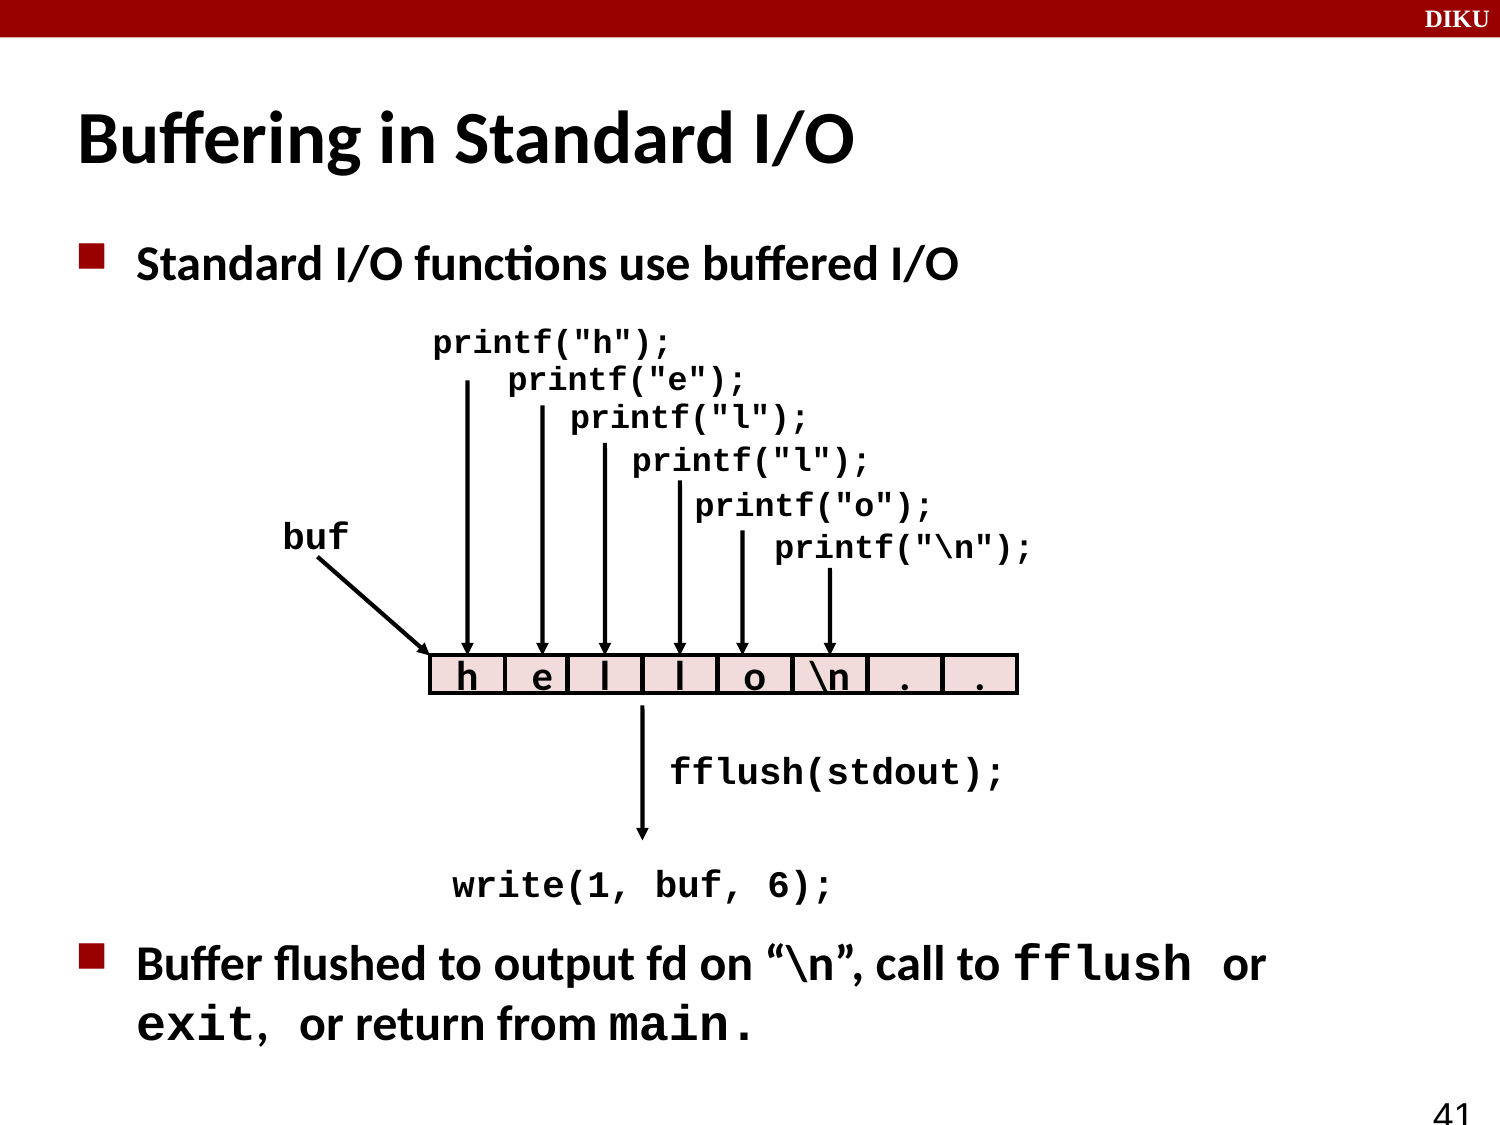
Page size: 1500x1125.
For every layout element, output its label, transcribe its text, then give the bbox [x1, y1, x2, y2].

text_box printf("h"); [417, 312, 688, 368]
text_box . [867, 655, 942, 693]
text_box . [942, 655, 1018, 693]
text_box printf("l"); [555, 387, 826, 443]
text_box l [567, 655, 642, 693]
text_box o [717, 655, 792, 693]
text_box write(1, buf, 6); [437, 852, 850, 913]
text_box printf("o"); [679, 475, 950, 530]
text_box buf [267, 504, 365, 565]
text_box l [642, 655, 717, 693]
text_box printf("\n"); [759, 517, 1050, 573]
text_box Buffering in Standard I/O [62, 71, 1308, 197]
text_box Standard I/O functions use buffered I/O Buffer flushed to output fd on “\n”, call to fflush or exit, or return from main. [65, 223, 1361, 1088]
text_box \n [792, 655, 867, 693]
text_box printf("l"); [617, 430, 887, 486]
text_box h [429, 655, 504, 693]
text_box e [504, 655, 567, 693]
text_box fflush(stdout); [654, 739, 1022, 800]
text_box printf("e"); [492, 350, 763, 405]
